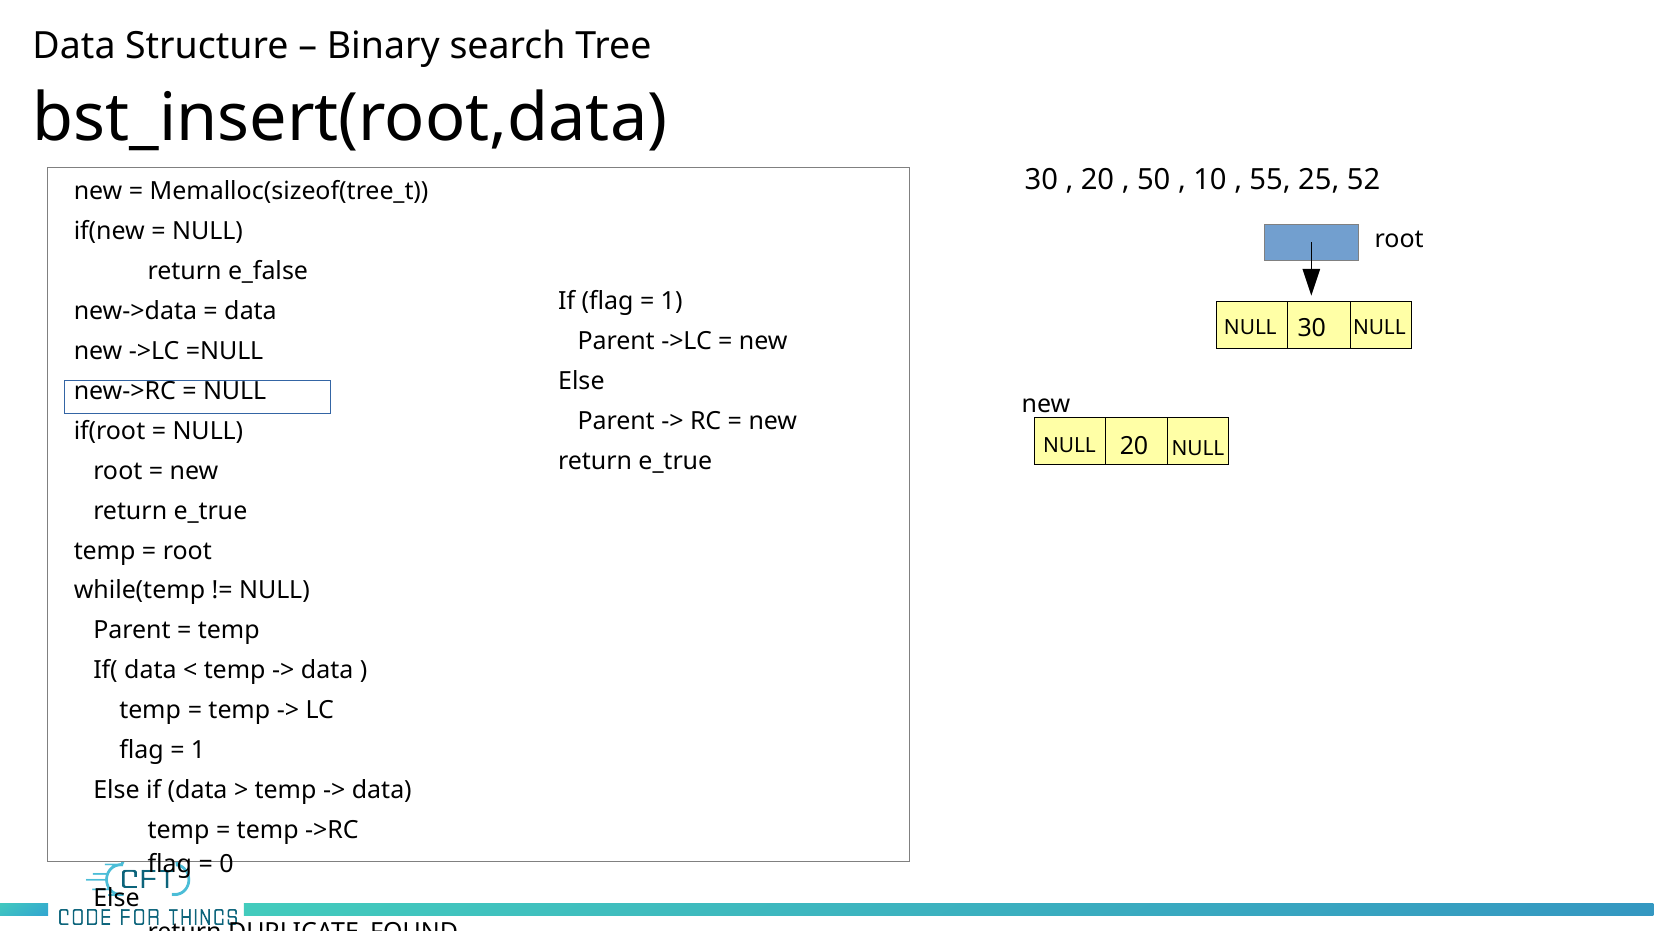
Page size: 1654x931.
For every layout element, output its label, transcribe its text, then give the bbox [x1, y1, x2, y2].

text_box new = Memalloc(sizeof(tree_t)) if(new = NULL) return e_false new->data = data new ->LC =NULL new->RC = NULL if(root = NULL) root = new return e_true temp = root while(temp != NULL) Parent = temp If( data < temp -> data ) temp = temp -> LC flag = 1 Else if (data > temp -> data) temp = temp ->RC flag = 0 Else return DUPLICATE_FOUND [59, 166, 603, 866]
text_box [1288, 344, 1350, 349]
text_box 30 [1282, 302, 1345, 347]
text_box NULL [1338, 304, 1430, 344]
text_box [47, 167, 59, 862]
text_box 30 , 20 , 50 , 10 , 55, 25, 52 [1009, 141, 1536, 201]
text_box NULL [1028, 423, 1112, 463]
text_box NULL [1156, 425, 1241, 465]
text_box If (flag = 1) Parent ->LC = new Else Parent -> RC = new return e_true [543, 275, 863, 496]
text_box [1264, 224, 1359, 261]
text_box NULL [1209, 304, 1293, 344]
text_box root [1359, 212, 1440, 258]
title Data Structure – Binary search Tree bst_insert(root,data) [32, 12, 1184, 166]
text_box new [1006, 378, 1089, 423]
text_box [1216, 344, 1287, 349]
picture [59, 866, 237, 925]
text_box [603, 167, 910, 862]
text_box [1089, 417, 1105, 423]
text_box [1351, 344, 1412, 349]
text_box [1168, 417, 1229, 425]
text_box 20 [1105, 420, 1167, 465]
